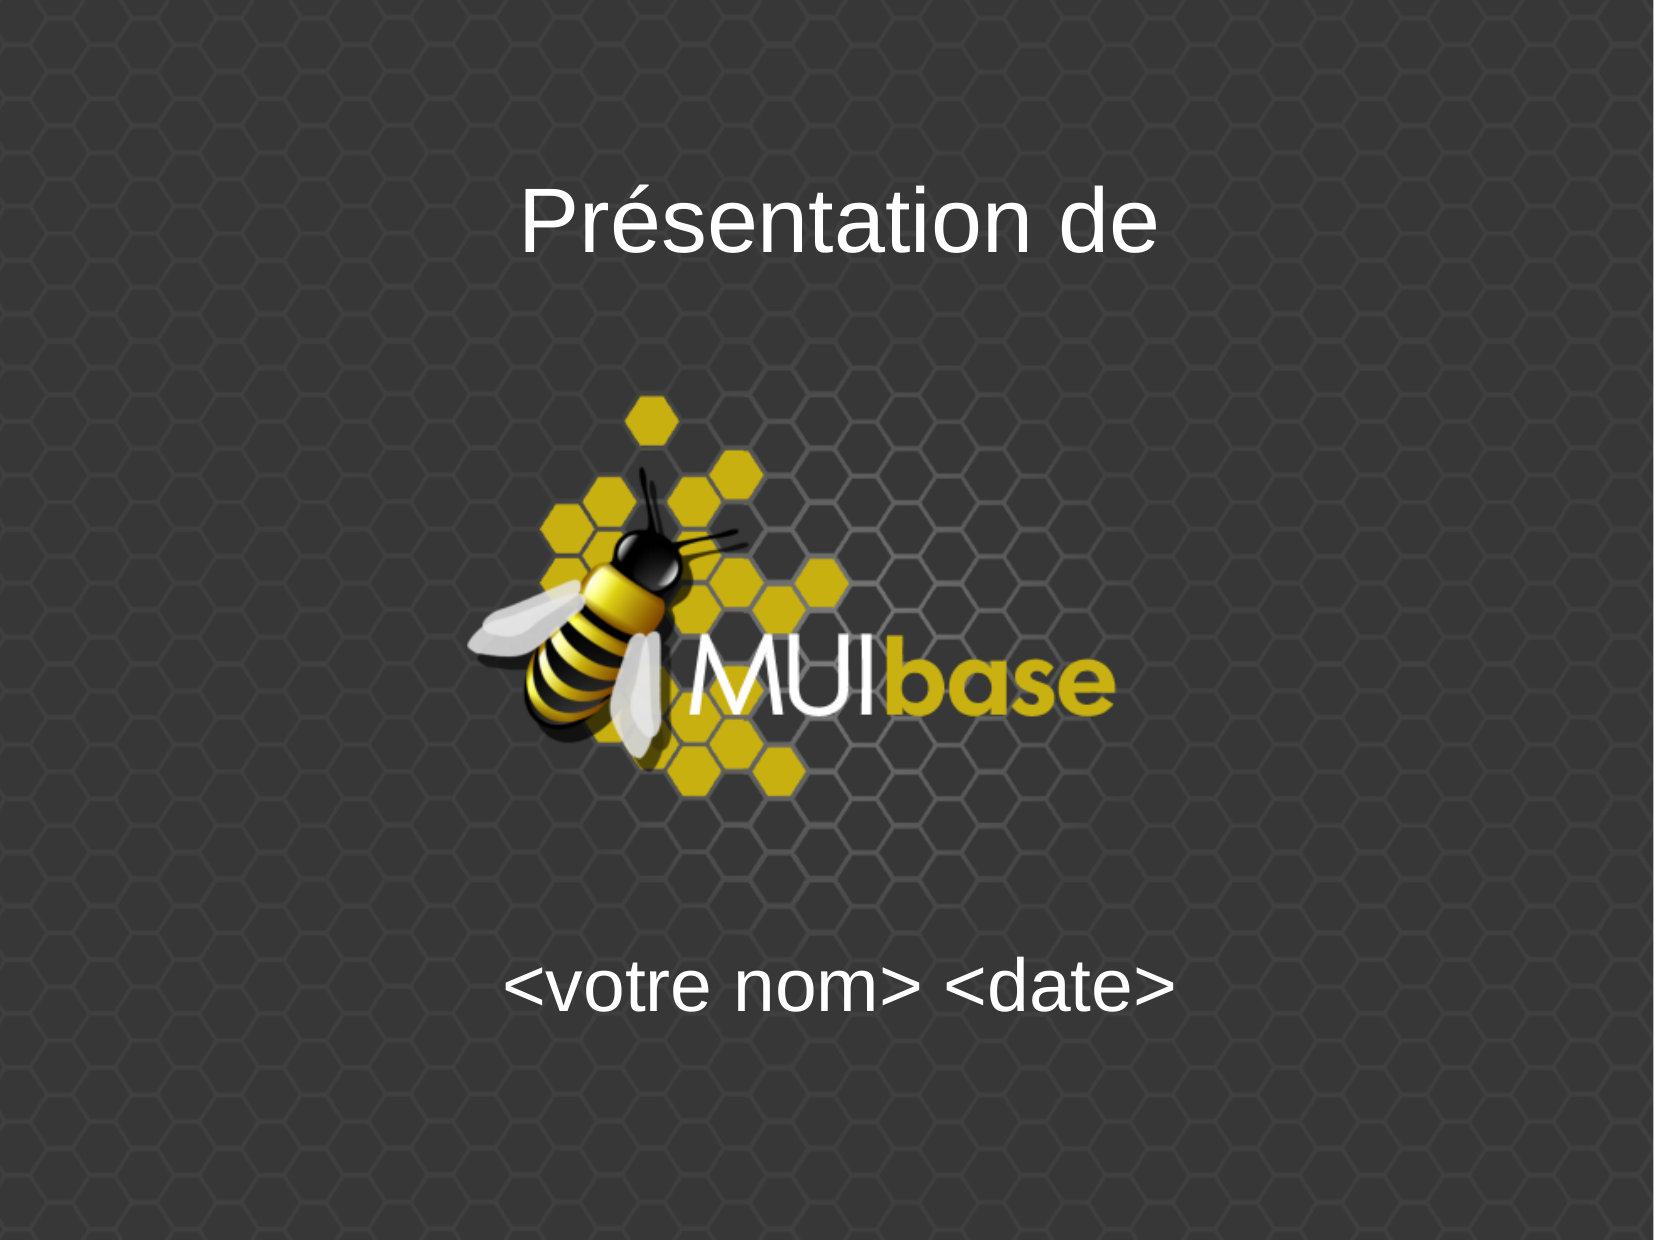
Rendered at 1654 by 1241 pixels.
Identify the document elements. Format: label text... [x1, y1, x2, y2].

list <votre nom> <date> [86, 943, 1576, 1094]
picture [0, 0, 1654, 1240]
list Présentation de [86, 169, 1576, 320]
